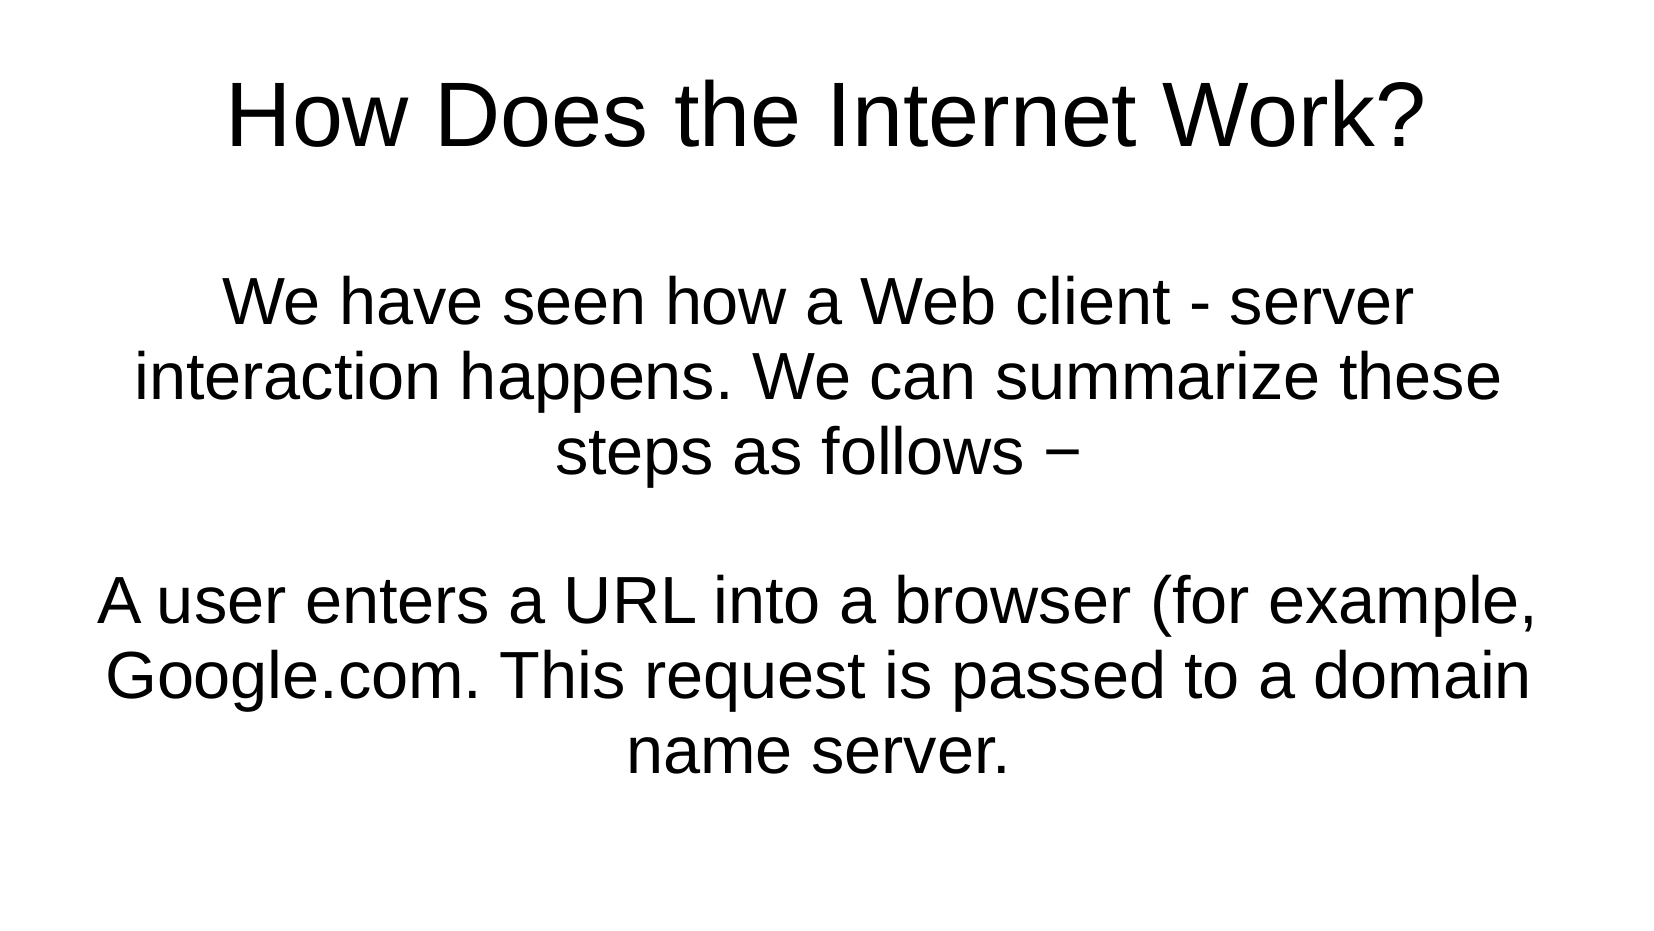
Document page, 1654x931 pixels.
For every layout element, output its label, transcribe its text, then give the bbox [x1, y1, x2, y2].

subtitle We have seen how a Web client - server interaction happens. We can summarize these steps as follows − A user enters a URL into a browser (for example, Google.com. This request is passed to a domain name server. [75, 264, 1564, 863]
title How Does the Internet Work? [82, 37, 1571, 193]
